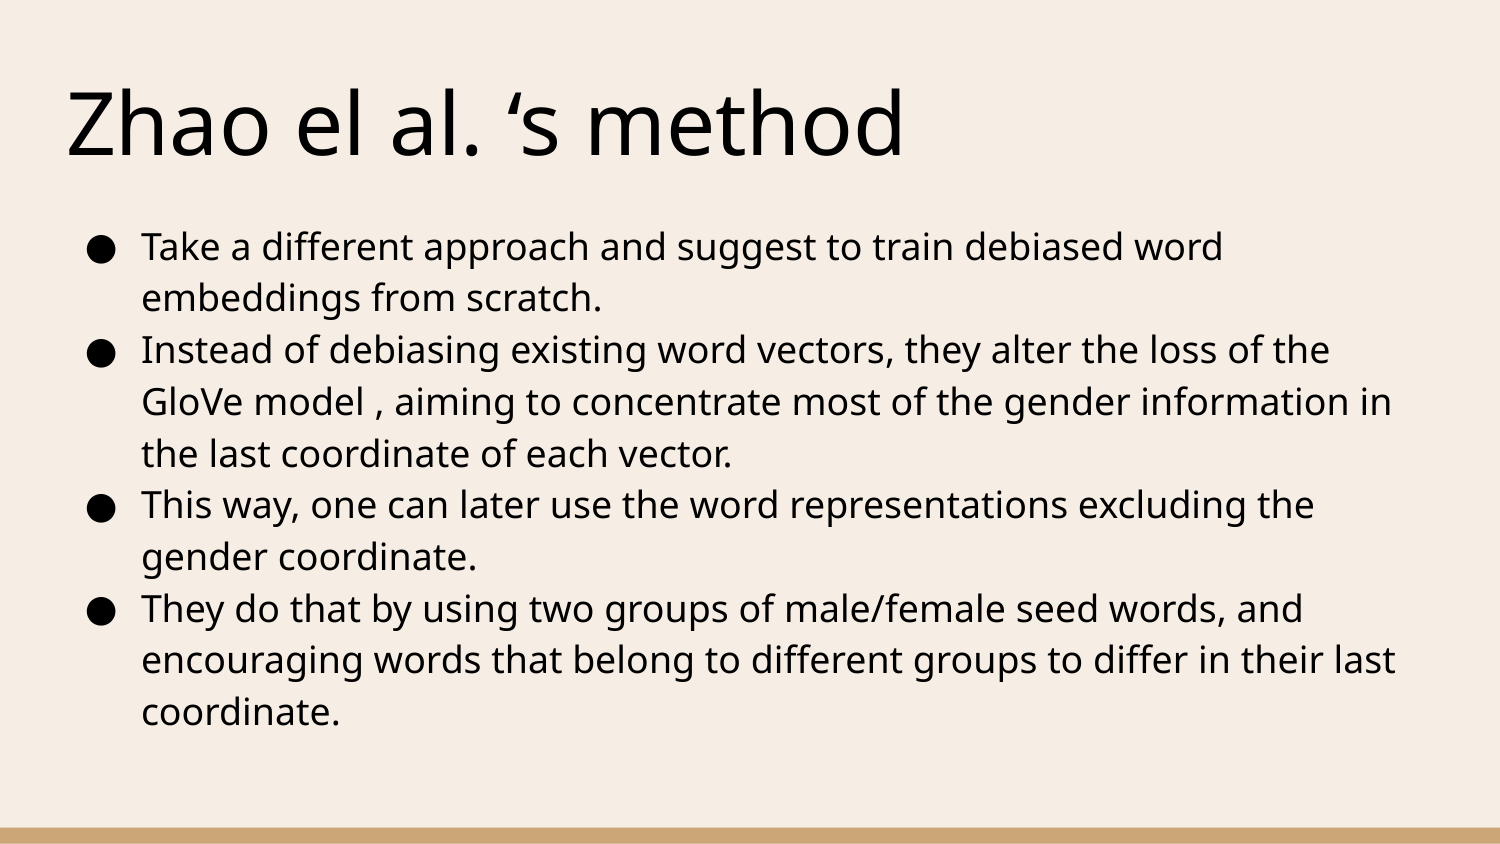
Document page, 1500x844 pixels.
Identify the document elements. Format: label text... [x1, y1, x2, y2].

title Zhao el al. ‘s method [51, 51, 1449, 189]
list Take a different approach and suggest to train debiased word embeddings from scratch. Instead of debiasing existing word vectors, they alter the loss of the GloVe model , aiming to concentrate most of the gender information in the last coordinate of each vector. This way, one can later use the word representations excluding the gender coordinate. They do that by using two groups of male/female seed words, and encouraging words that belong to different groups to differ in their last coordinate. [51, 200, 1449, 752]
